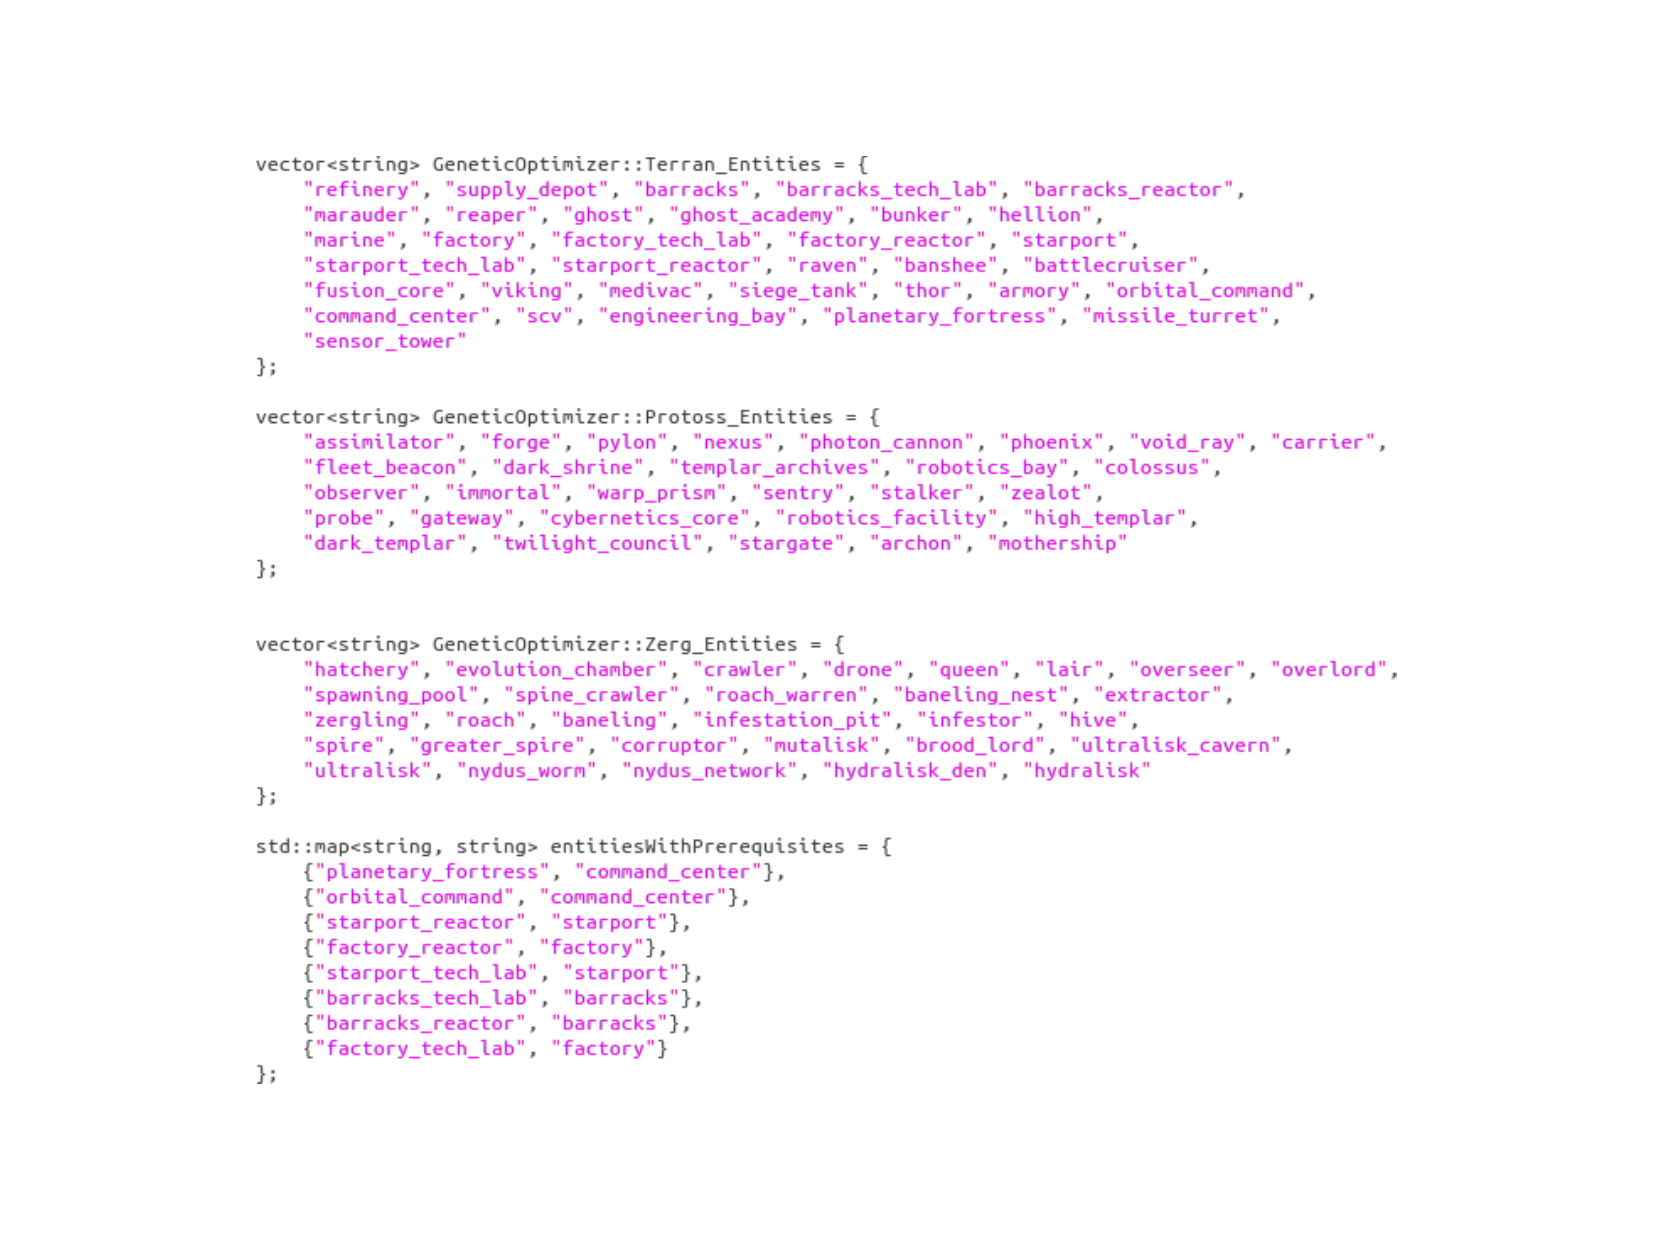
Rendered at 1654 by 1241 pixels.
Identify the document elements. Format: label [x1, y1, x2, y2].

picture [256, 156, 1397, 1085]
